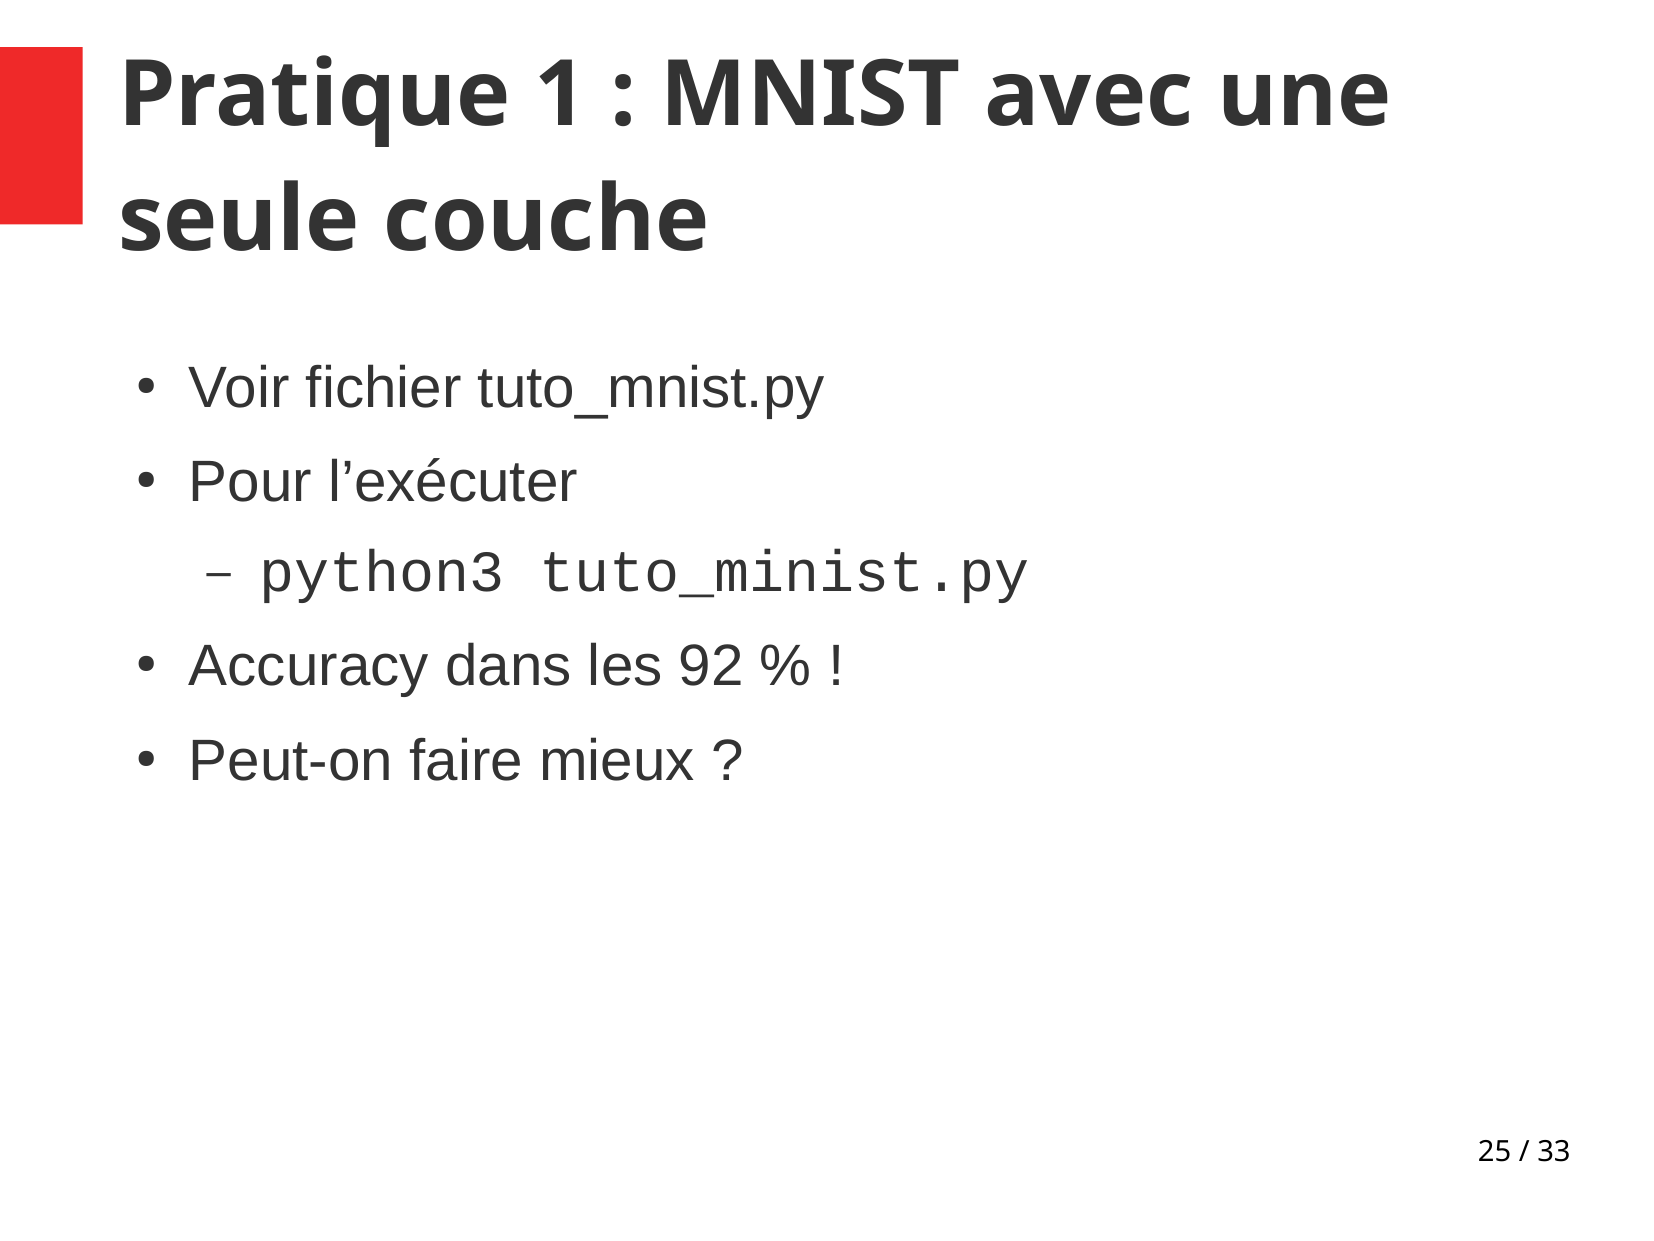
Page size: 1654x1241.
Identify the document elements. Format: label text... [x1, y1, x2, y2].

list Voir fichier tuto_mnist.py Pour l’exécuter python3 tuto_minist.py Accuracy dans les 92 % ! Peut-on faire mieux ? [118, 354, 1536, 1074]
title Pratique 1 : MNIST avec une seule couche [118, 45, 1571, 260]
